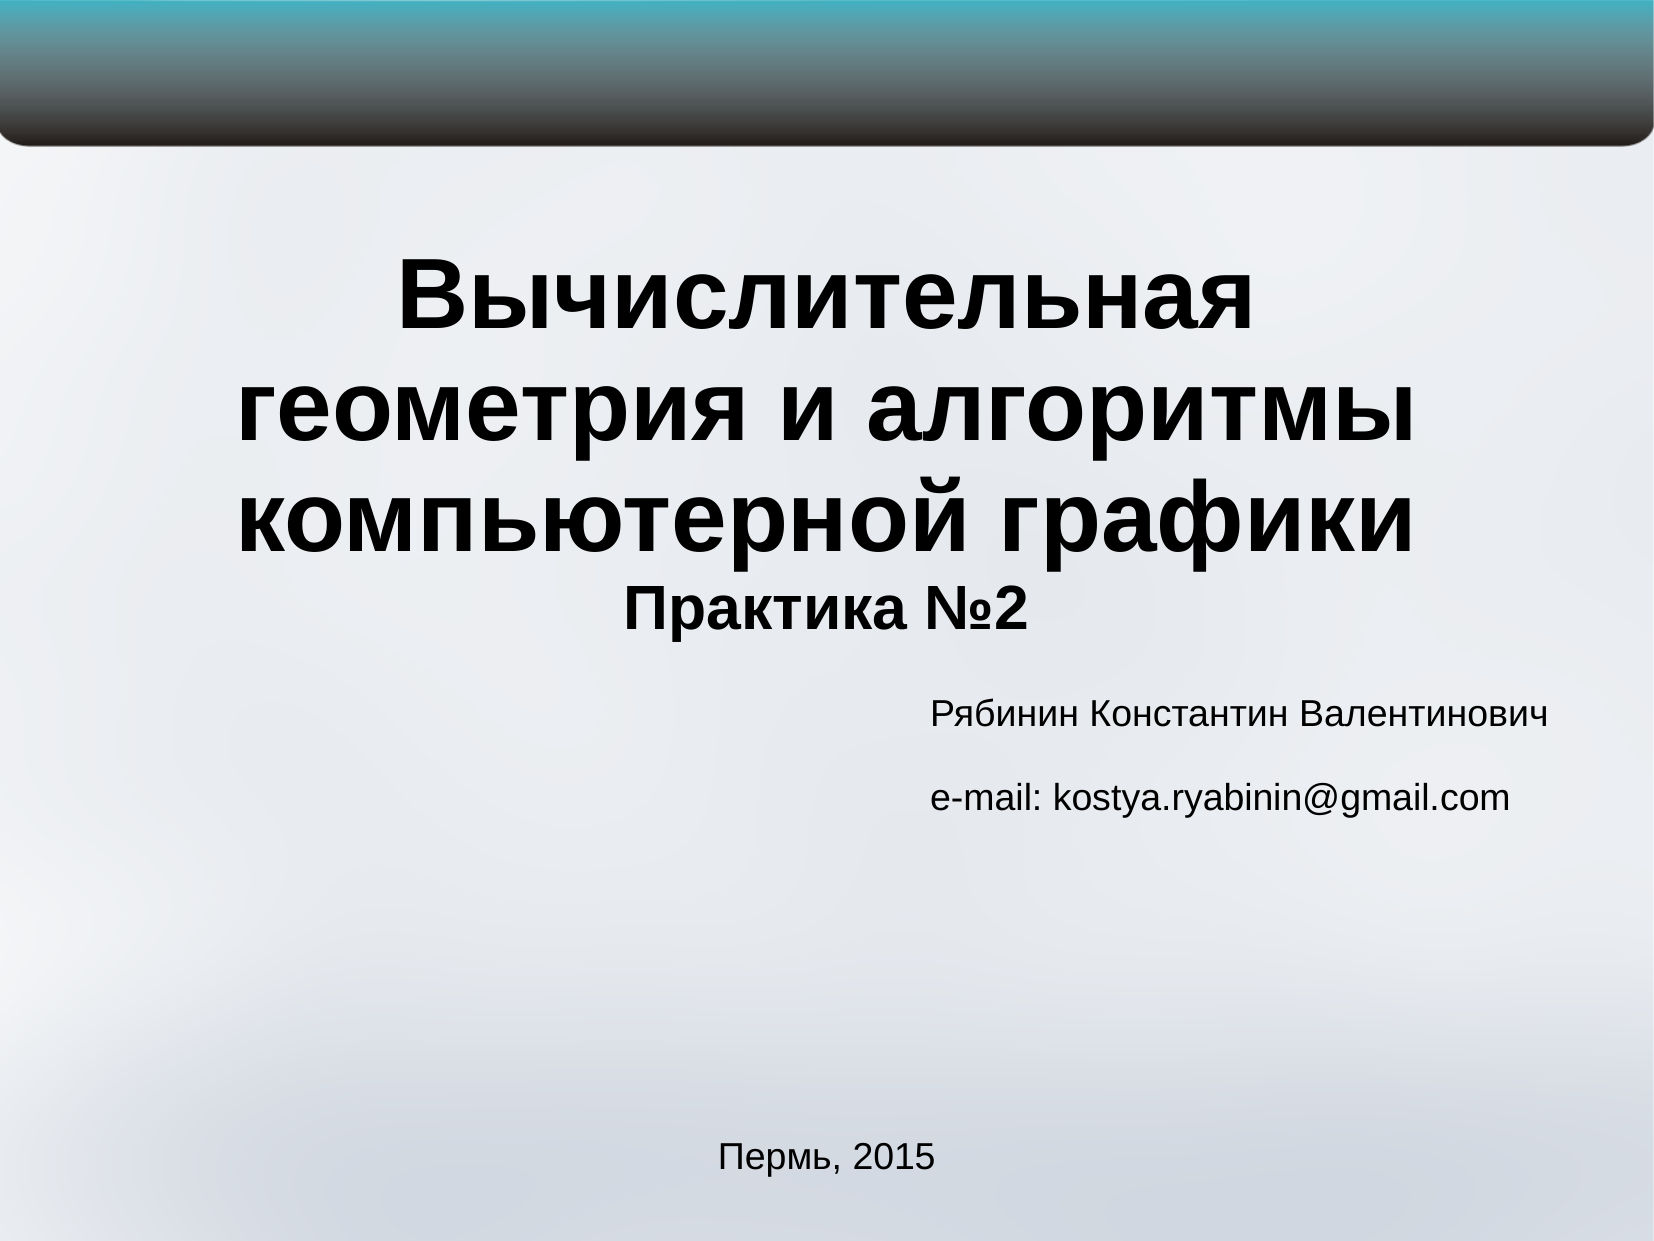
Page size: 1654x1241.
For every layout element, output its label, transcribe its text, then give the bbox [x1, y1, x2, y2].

picture [0, 0, 1654, 1241]
text_box Вычислительная геометрия и алгоритмы компьютерной графики Практика №2 [147, 230, 1506, 651]
text_box Рябинин Константин Валентинович e-mail: kostya.ryabinin@gmail.com [915, 685, 1595, 826]
text_box Пермь, 2015 [590, 1127, 1063, 1185]
